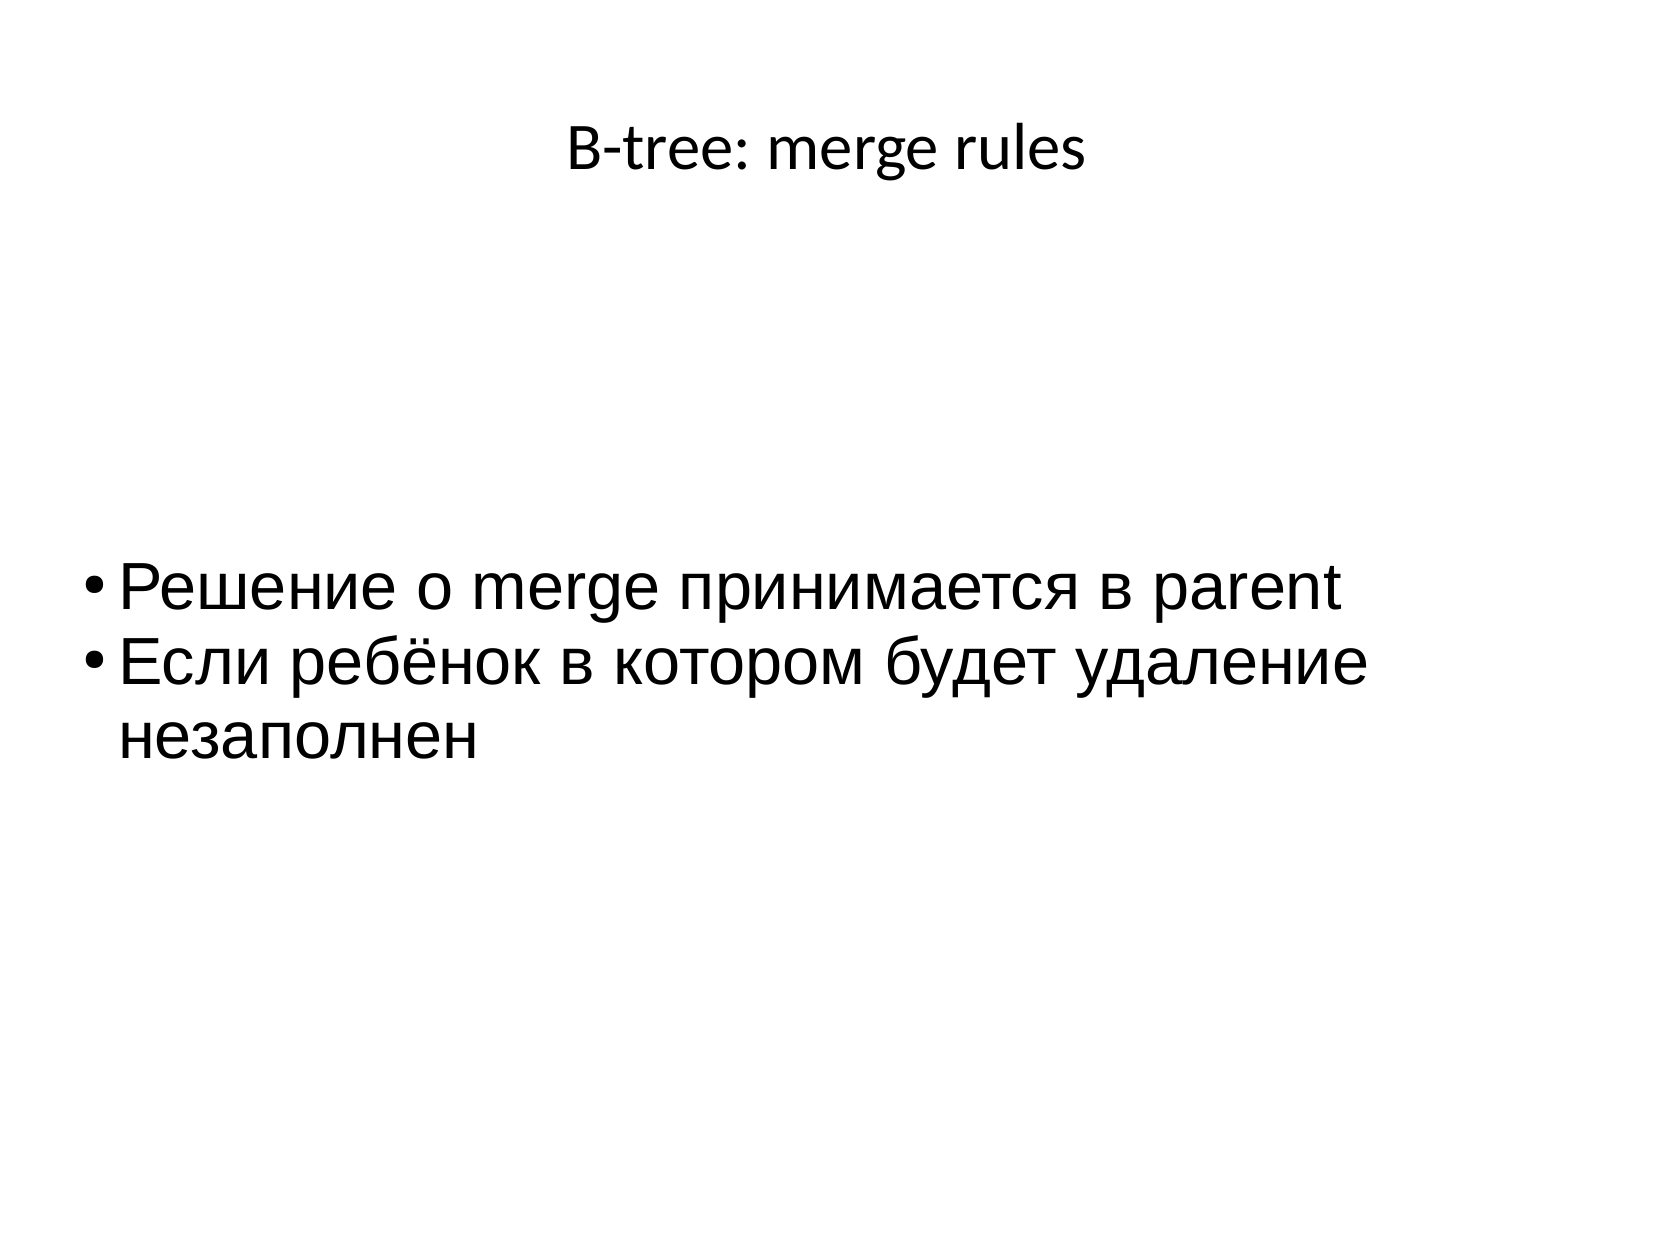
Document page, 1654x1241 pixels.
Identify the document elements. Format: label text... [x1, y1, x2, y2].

title B-tree: merge rules [82, 49, 1571, 257]
subtitle Решение о merge принимается в parent Если ребёнок в котором будет удаление незаполнен [82, 289, 1571, 1108]
